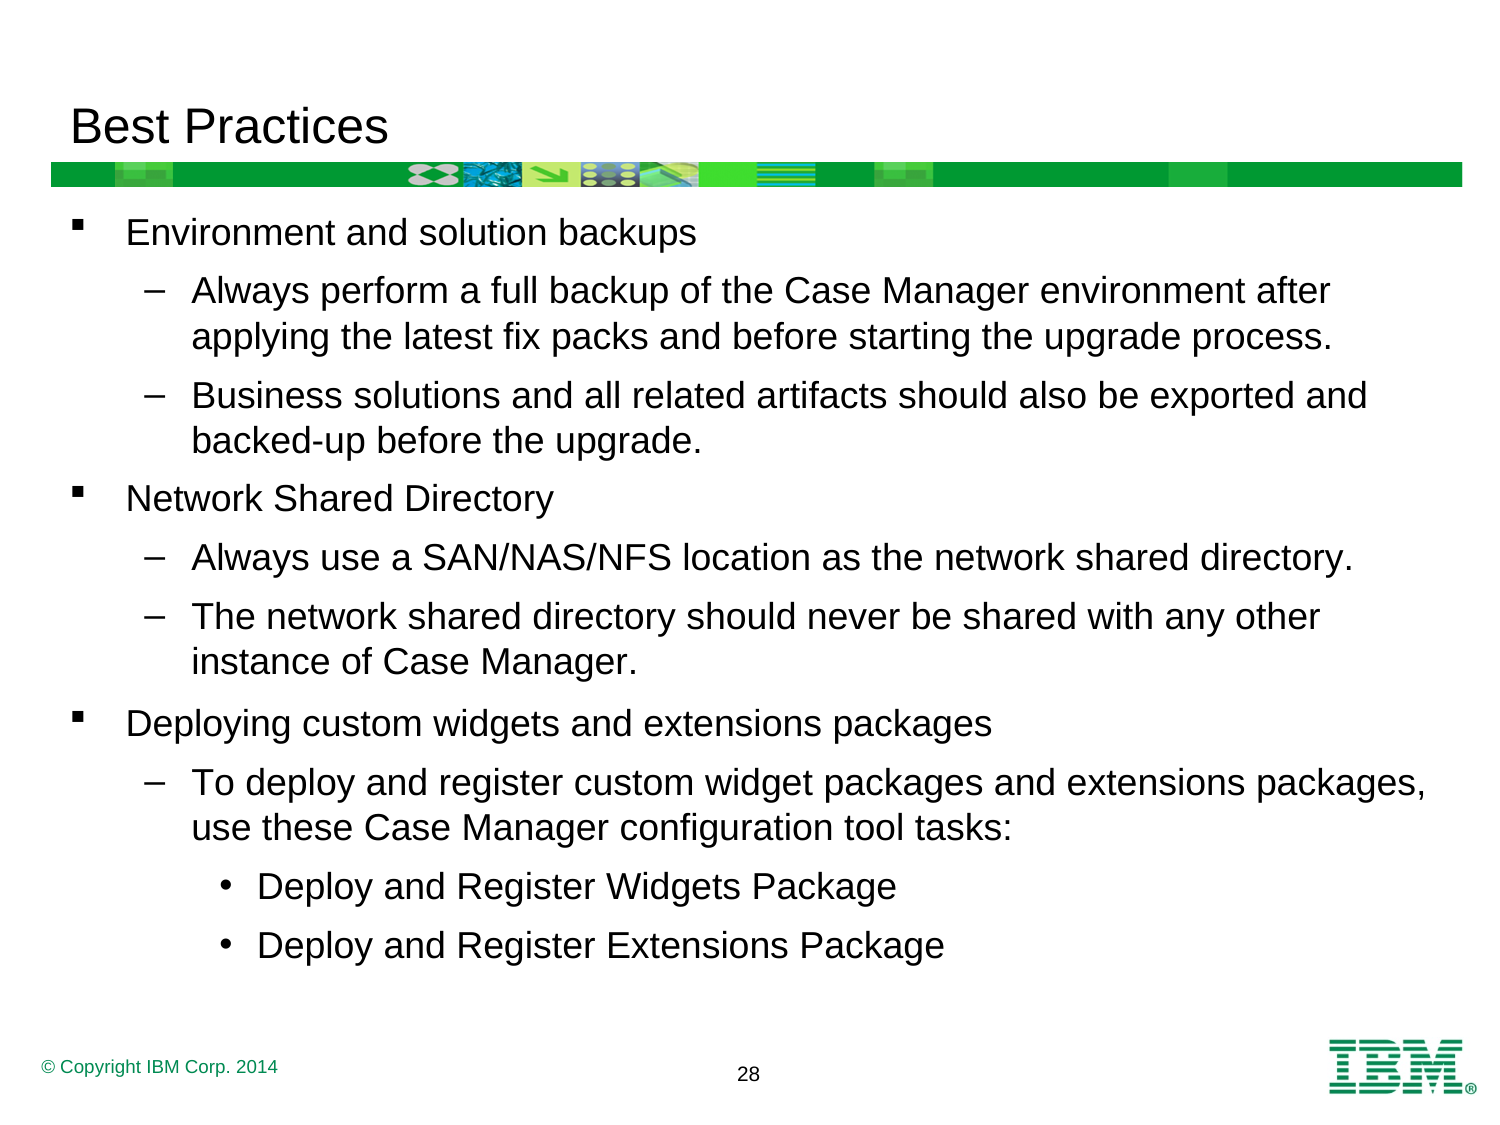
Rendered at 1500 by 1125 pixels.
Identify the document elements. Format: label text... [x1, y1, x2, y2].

title Best Practices [54, 85, 1241, 162]
picture [1327, 1037, 1479, 1096]
list Environment and solution backups Always perform a full backup of the Case Manager environment after applying the latest fix packs and before starting the upgrade process. Business solutions and all related artifacts should also be exported and backed-up before the upgrade. Network Shared Directory Always use a SAN/NAS/NFS location as the network shared directory. The network shared directory should never be shared with any other instance of Case Manager. Deploying custom widgets and extensions packages To deploy and register custom widget packages and extensions packages, use these Case Manager configuration tool tasks: Deploy and Register Widgets Package Deploy and Register Extensions Package [54, 197, 1456, 1036]
picture [50, 161, 1463, 189]
